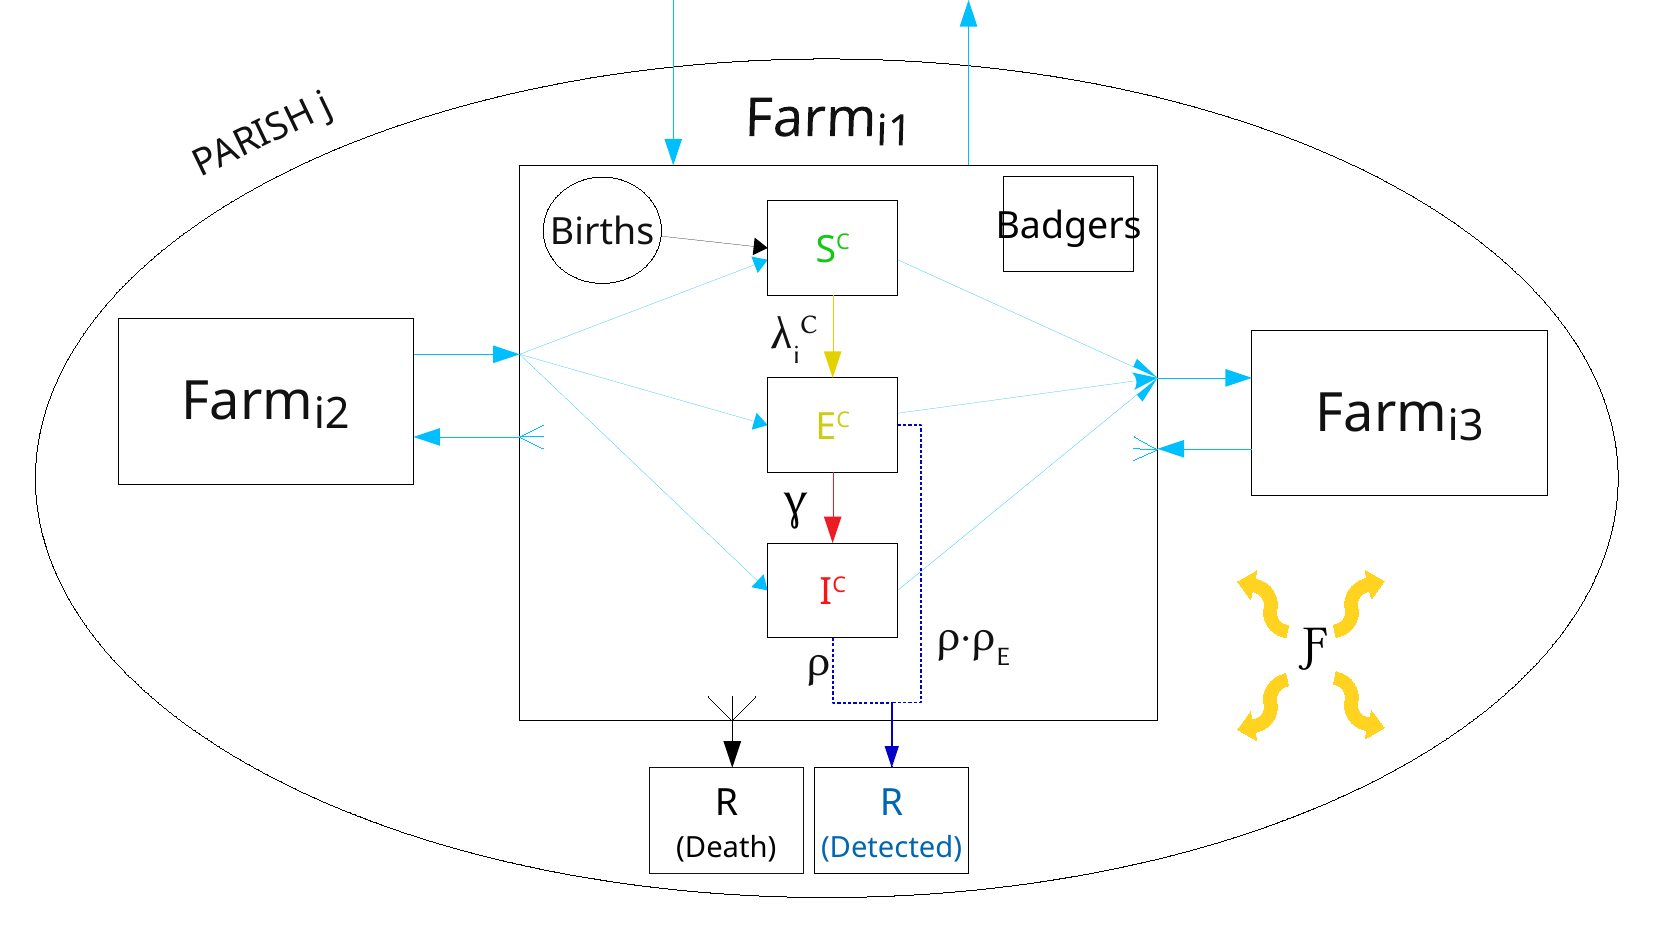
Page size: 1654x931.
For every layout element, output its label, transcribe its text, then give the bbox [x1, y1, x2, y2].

text_box Farmi1 [708, 82, 949, 154]
text_box Farmi2 [118, 318, 414, 485]
text_box Ƒ [1287, 608, 1347, 705]
text_box R (Death) [649, 767, 804, 874]
text_box ρ [791, 627, 863, 717]
text_box Births [543, 177, 662, 284]
text_box ɣ [767, 460, 827, 563]
text_box R (Detected) [814, 767, 969, 874]
text_box Badgers [1003, 176, 1134, 272]
text_box [35, 58, 1619, 898]
text_box Farmi3 [1251, 330, 1548, 496]
text_box λiC [755, 300, 851, 404]
text_box SC [767, 200, 898, 296]
text_box ρ·ρE [921, 602, 1063, 706]
text_box PARISH j [168, 75, 355, 189]
text_box IC [767, 543, 898, 638]
text_box EC [767, 377, 898, 473]
